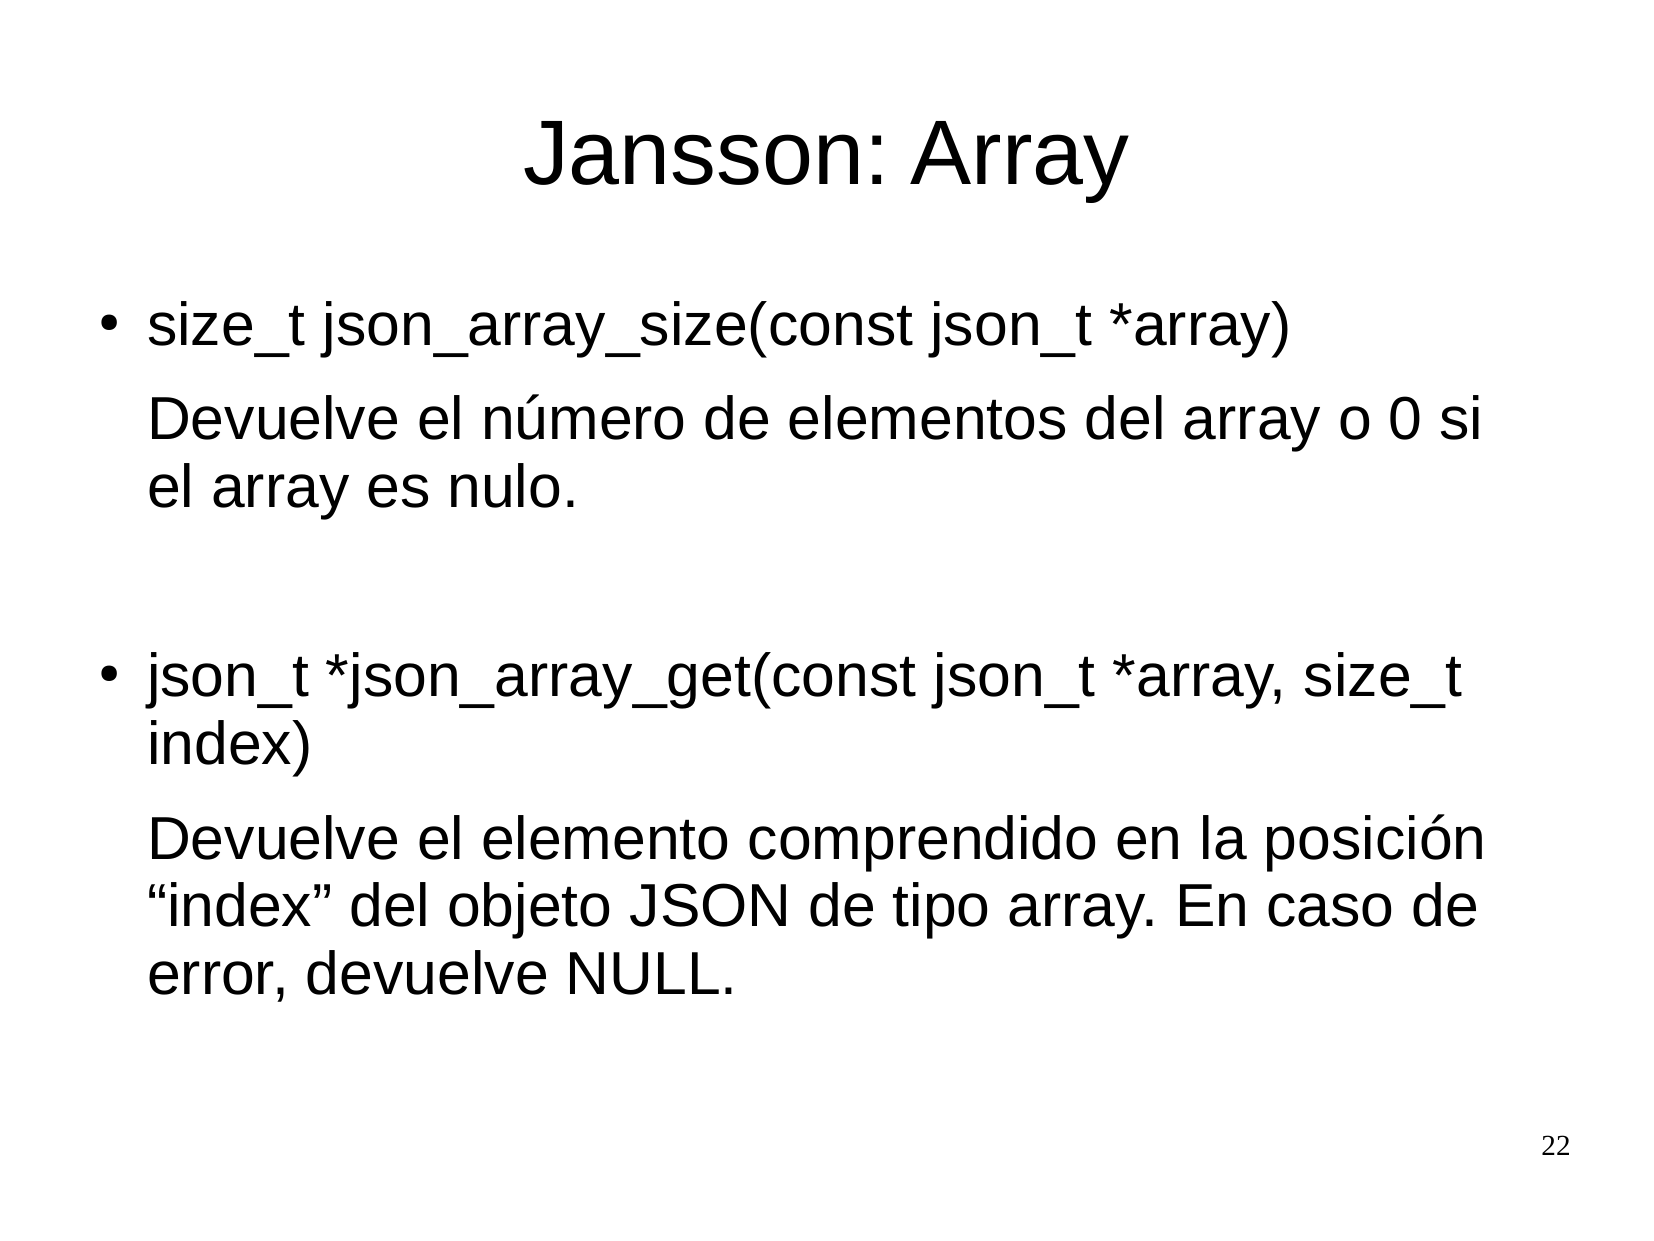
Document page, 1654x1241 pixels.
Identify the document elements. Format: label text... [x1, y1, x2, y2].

title Jansson: Array [82, 49, 1571, 257]
list size_t json_array_size(const json_t *array) Devuelve el número de elementos del array o 0 si el array es nulo. json_t *json_array_get(const json_t *array, size_t index) Devuelve el elemento comprendido en la posición “index” del objeto JSON de tipo array. En caso de error, devuelve NULL. [82, 290, 1538, 1010]
